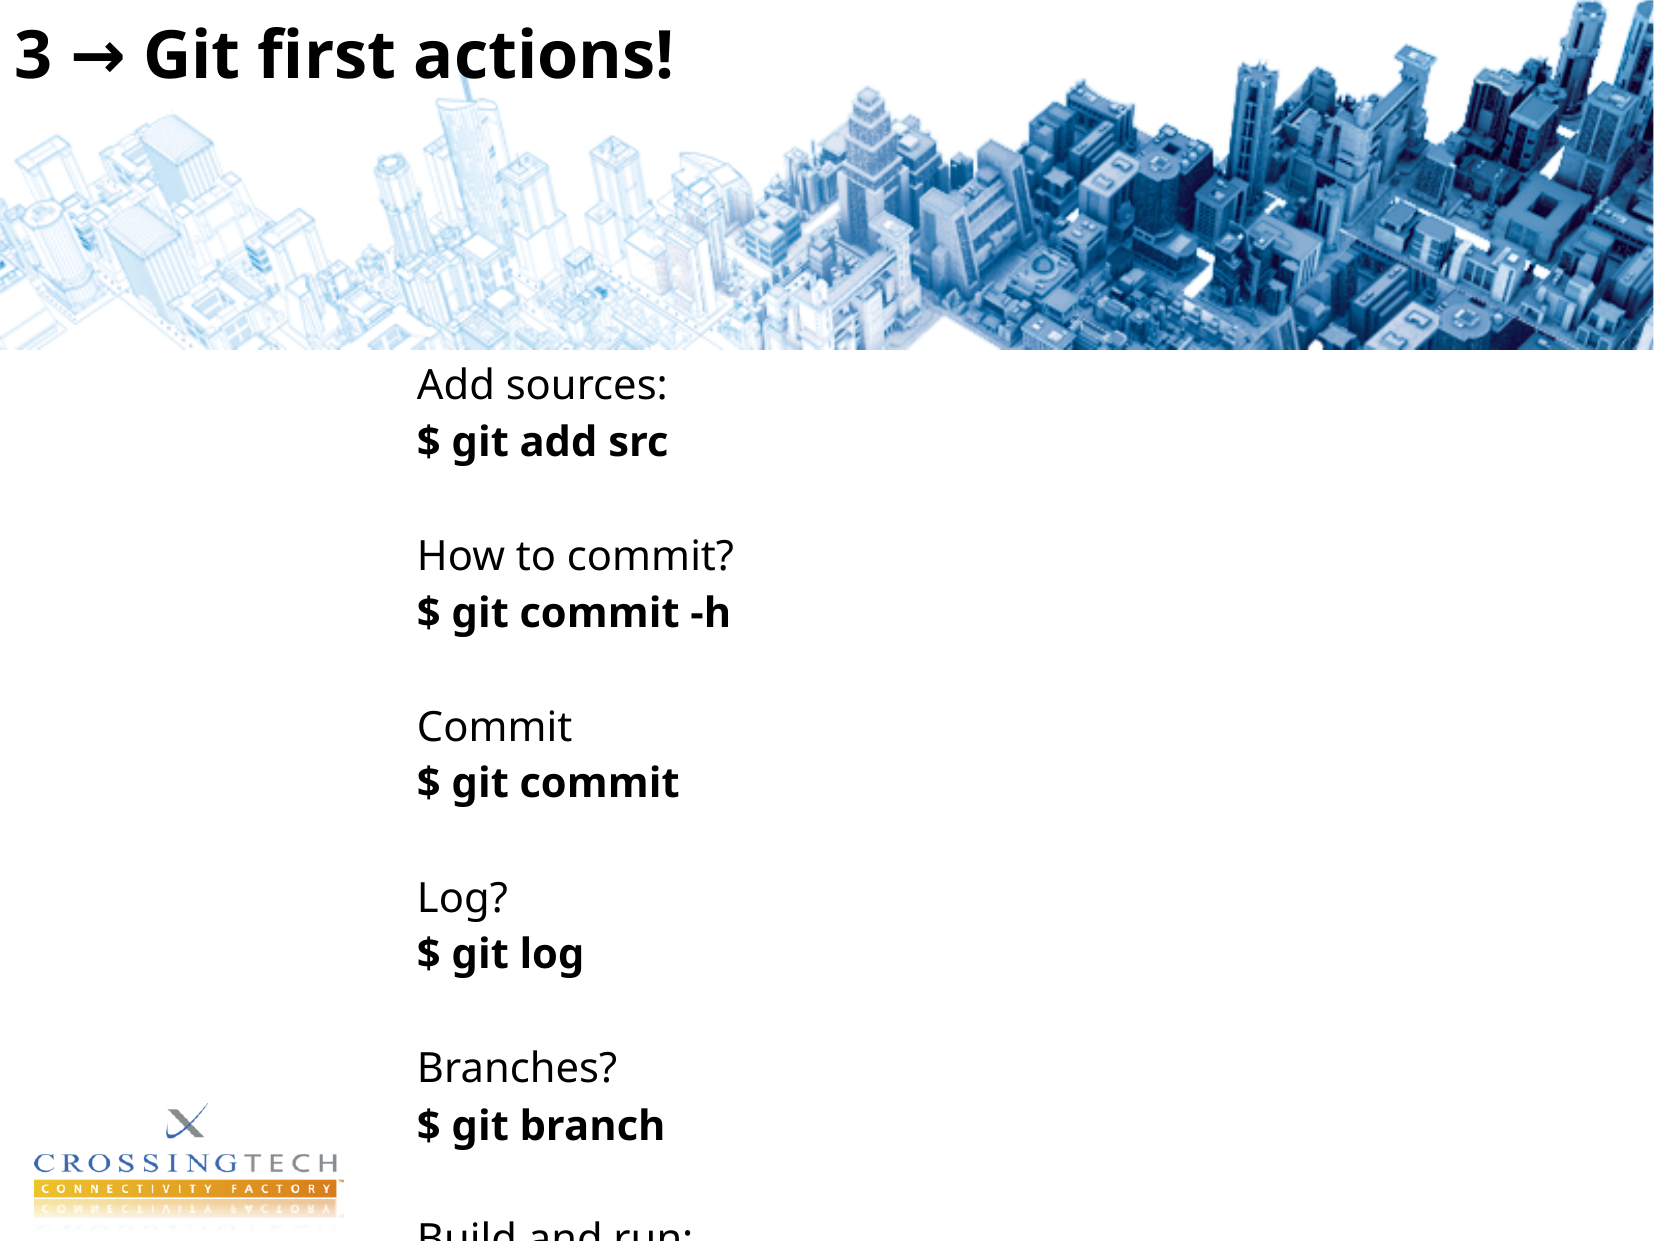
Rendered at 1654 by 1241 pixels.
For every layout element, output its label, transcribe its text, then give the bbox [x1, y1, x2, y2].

text_box Add sources: $ git add src How to commit? $ git commit -h Commit $ git commit Log? $ git log Branches? $ git branch Build and run: $ mvn clean scala:compile scala:run \ -DmainClass=HelloWorld [402, 346, 1361, 1235]
picture [0, 0, 1654, 350]
picture [34, 1103, 344, 1237]
text_box 3 → Git first actions! [0, 0, 913, 93]
